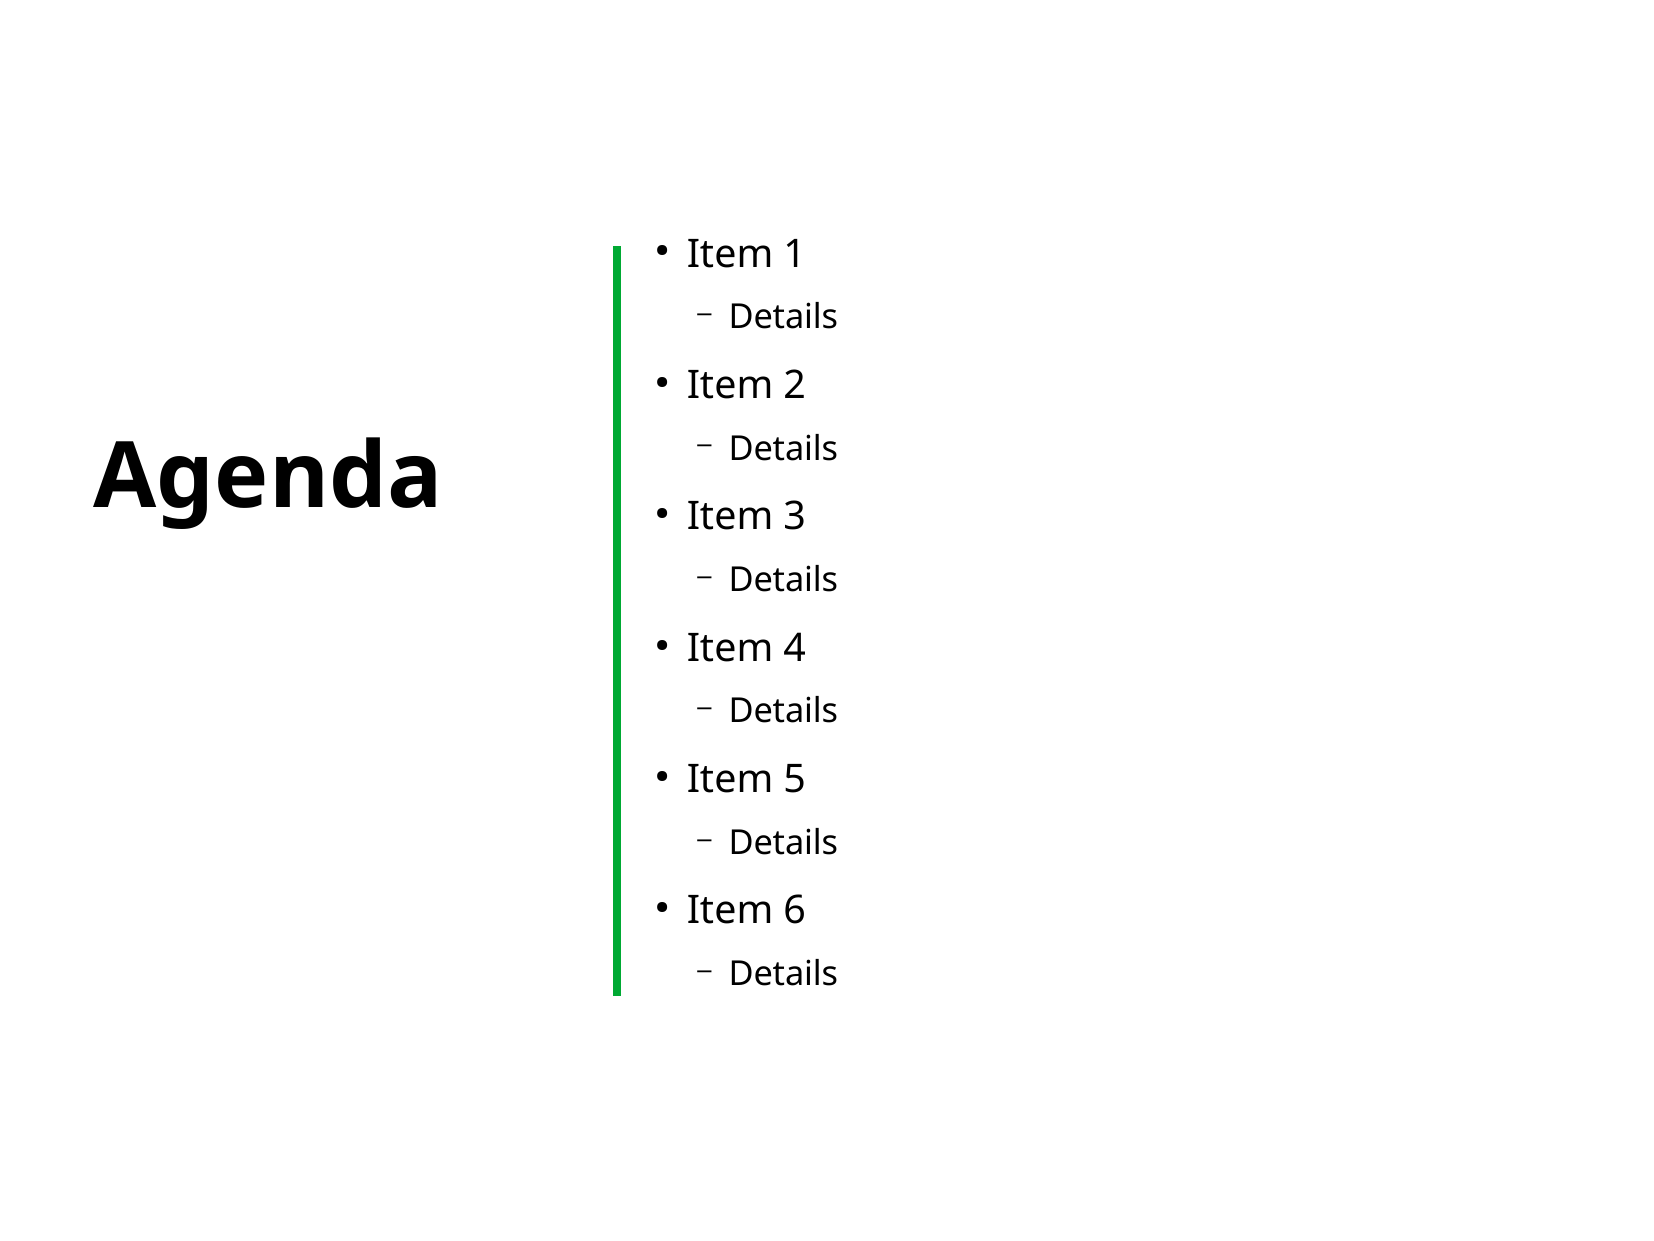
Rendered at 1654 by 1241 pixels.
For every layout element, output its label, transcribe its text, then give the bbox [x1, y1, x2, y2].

list Item 1 Details Item 2 Details Item 3 Details Item 4 Details Item 5 Details Item 6 Details [645, 225, 1571, 1010]
title Agenda [47, 368, 490, 576]
